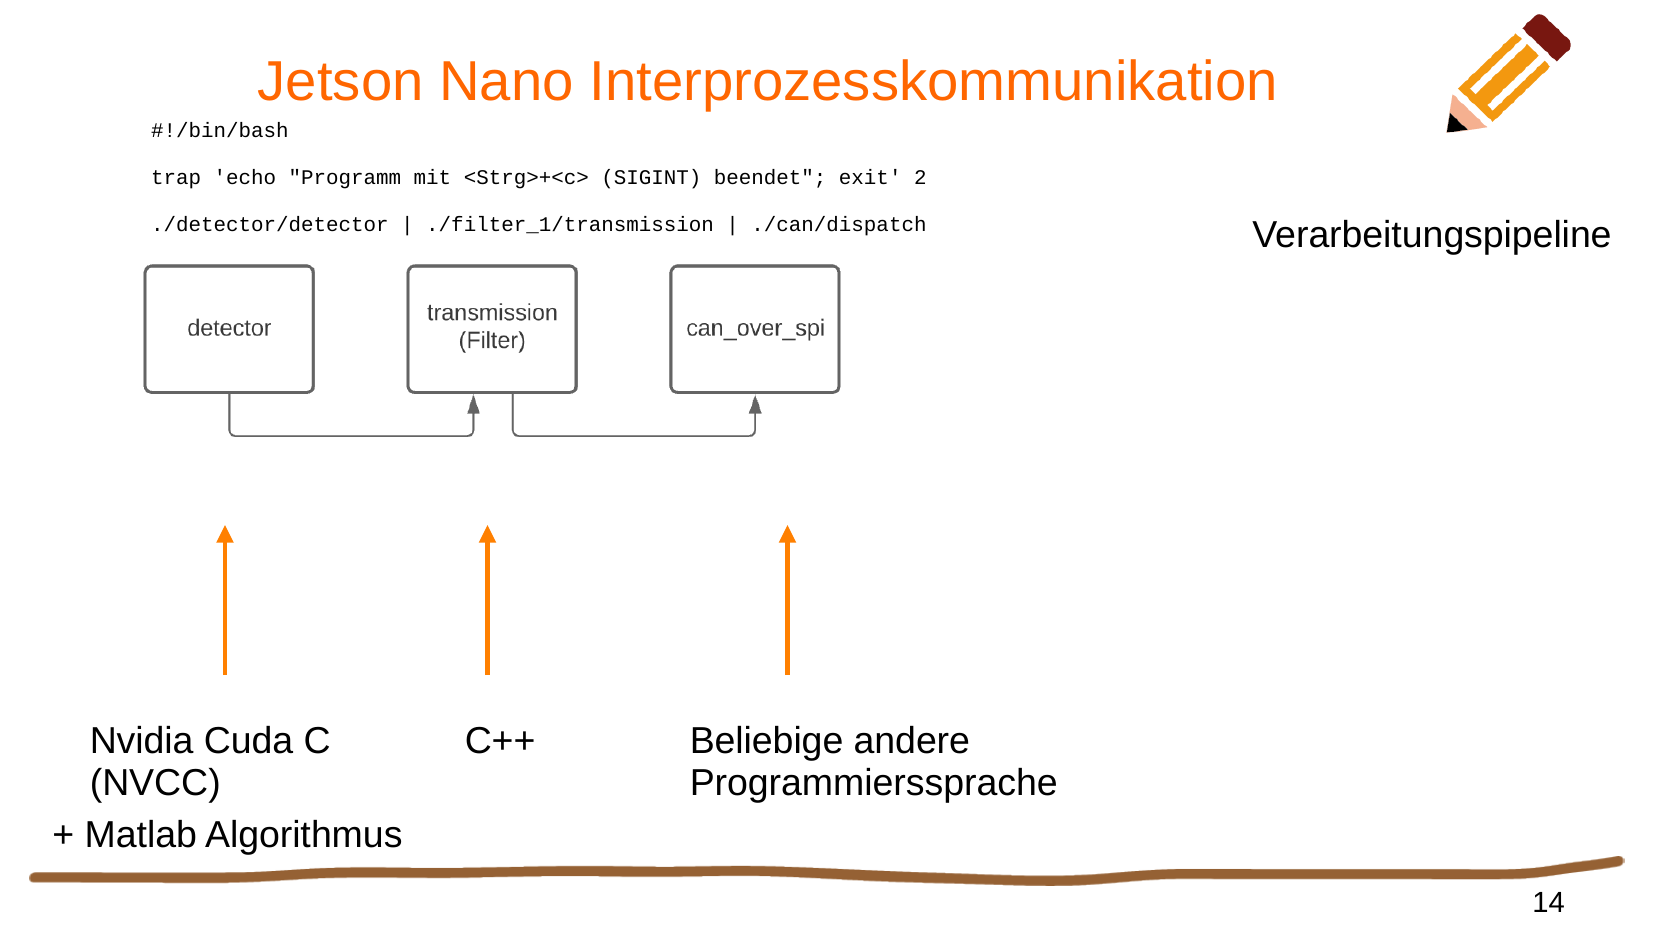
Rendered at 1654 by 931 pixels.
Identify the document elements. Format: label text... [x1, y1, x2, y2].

picture [1446, 14, 1571, 133]
text_box C++ [450, 712, 551, 770]
text_box Verarbeitungspipeline [1237, 205, 1627, 263]
text_box + Matlab Algorithmus [37, 805, 418, 863]
text_box Beliebige andere Programmierssprache [675, 712, 1073, 812]
text_box Nvidia Cuda C (NVCC) [75, 712, 346, 805]
picture [75, 186, 941, 526]
title Jetson Nano Interprozesskommunikation [88, 29, 1447, 133]
text_box #!/bin/bash trap 'echo "Programm mit <Strg>+<c> (SIGINT) beendet"; exit' 2 ./detector/detector | ./filter_1/transmission | ./can/dispatch [136, 112, 941, 269]
picture [29, 856, 1625, 886]
